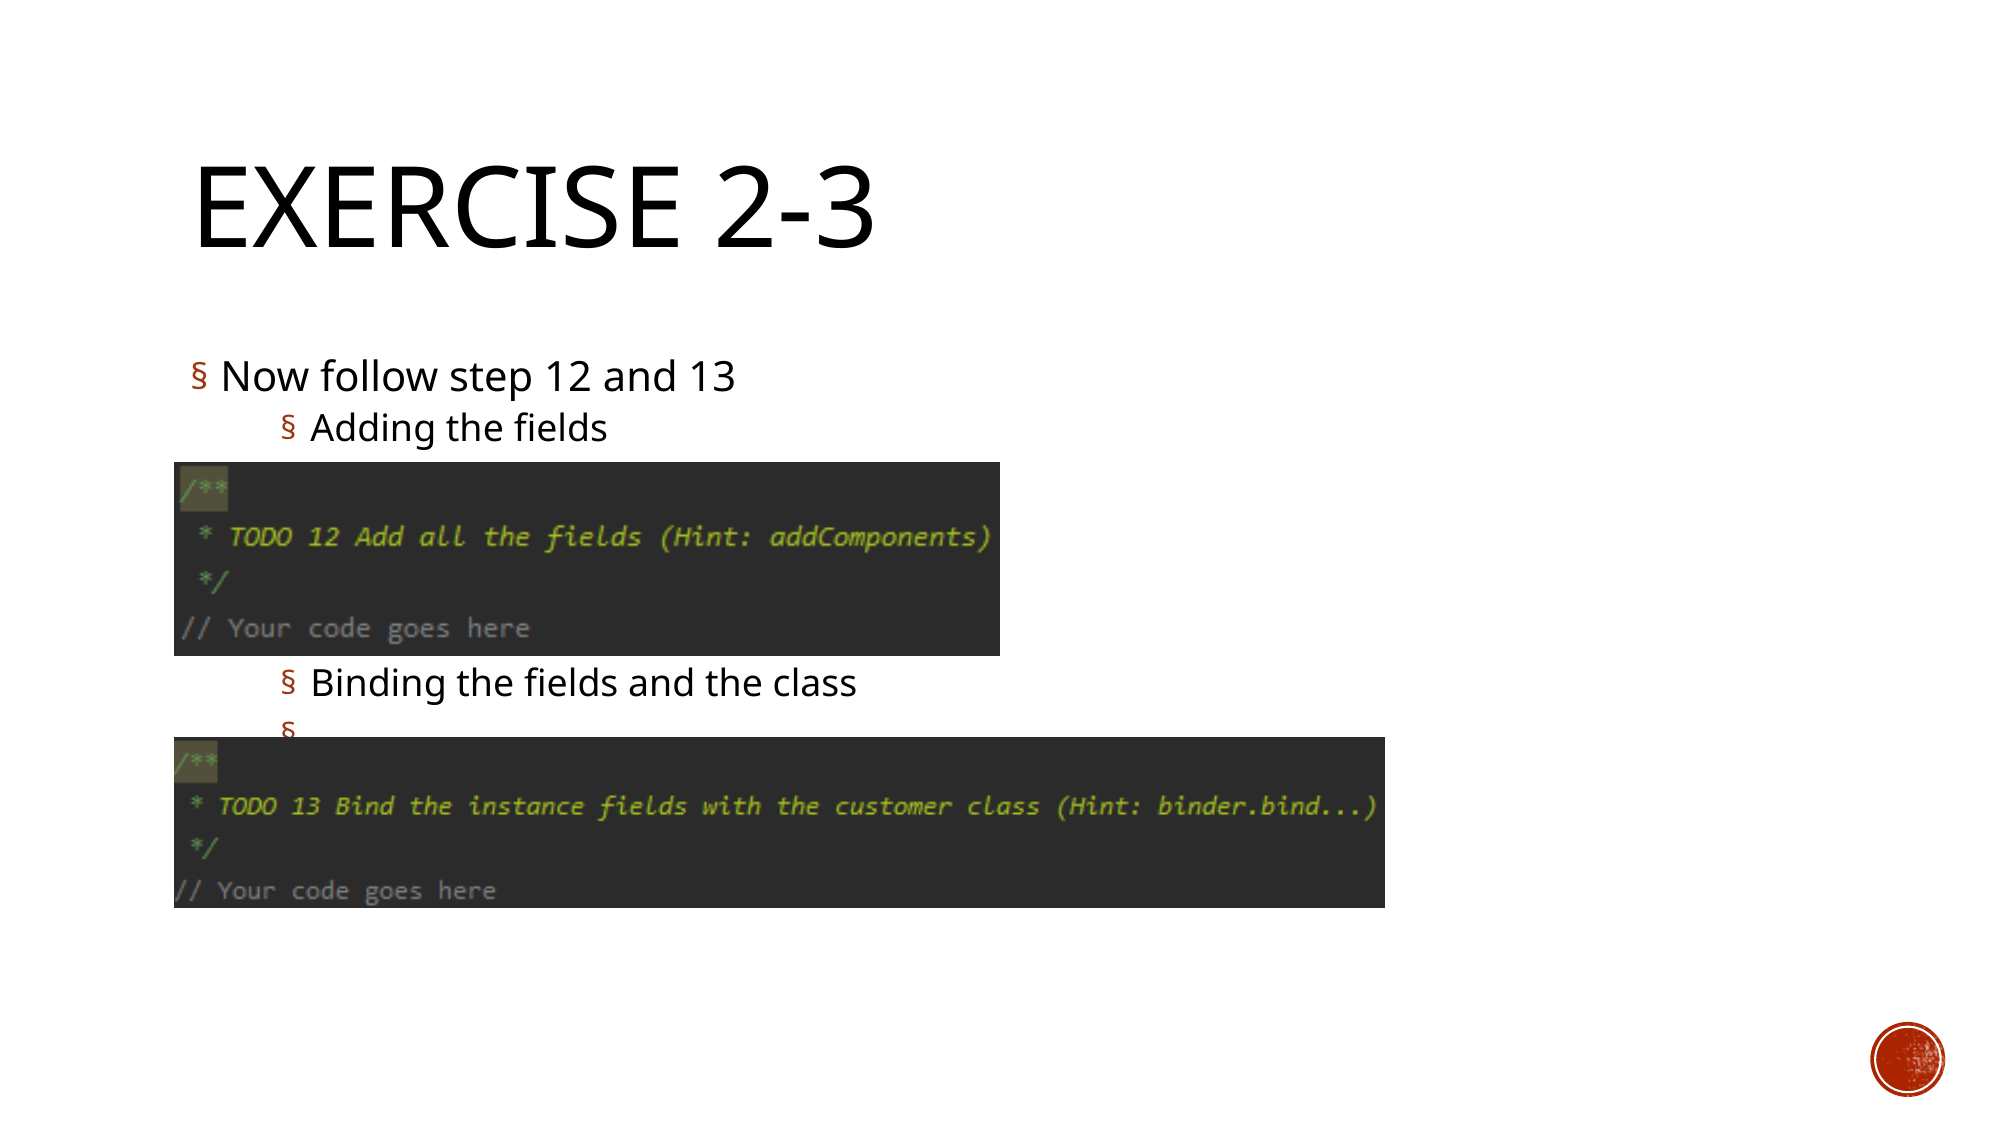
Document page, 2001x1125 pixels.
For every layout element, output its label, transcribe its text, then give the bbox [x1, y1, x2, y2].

picture [174, 738, 1385, 908]
title Exercise 2-3 [175, 79, 1826, 344]
list Now follow step 12 and 13 Adding the fields Binding the fields and the class [175, 348, 1826, 1013]
picture [174, 462, 1000, 656]
